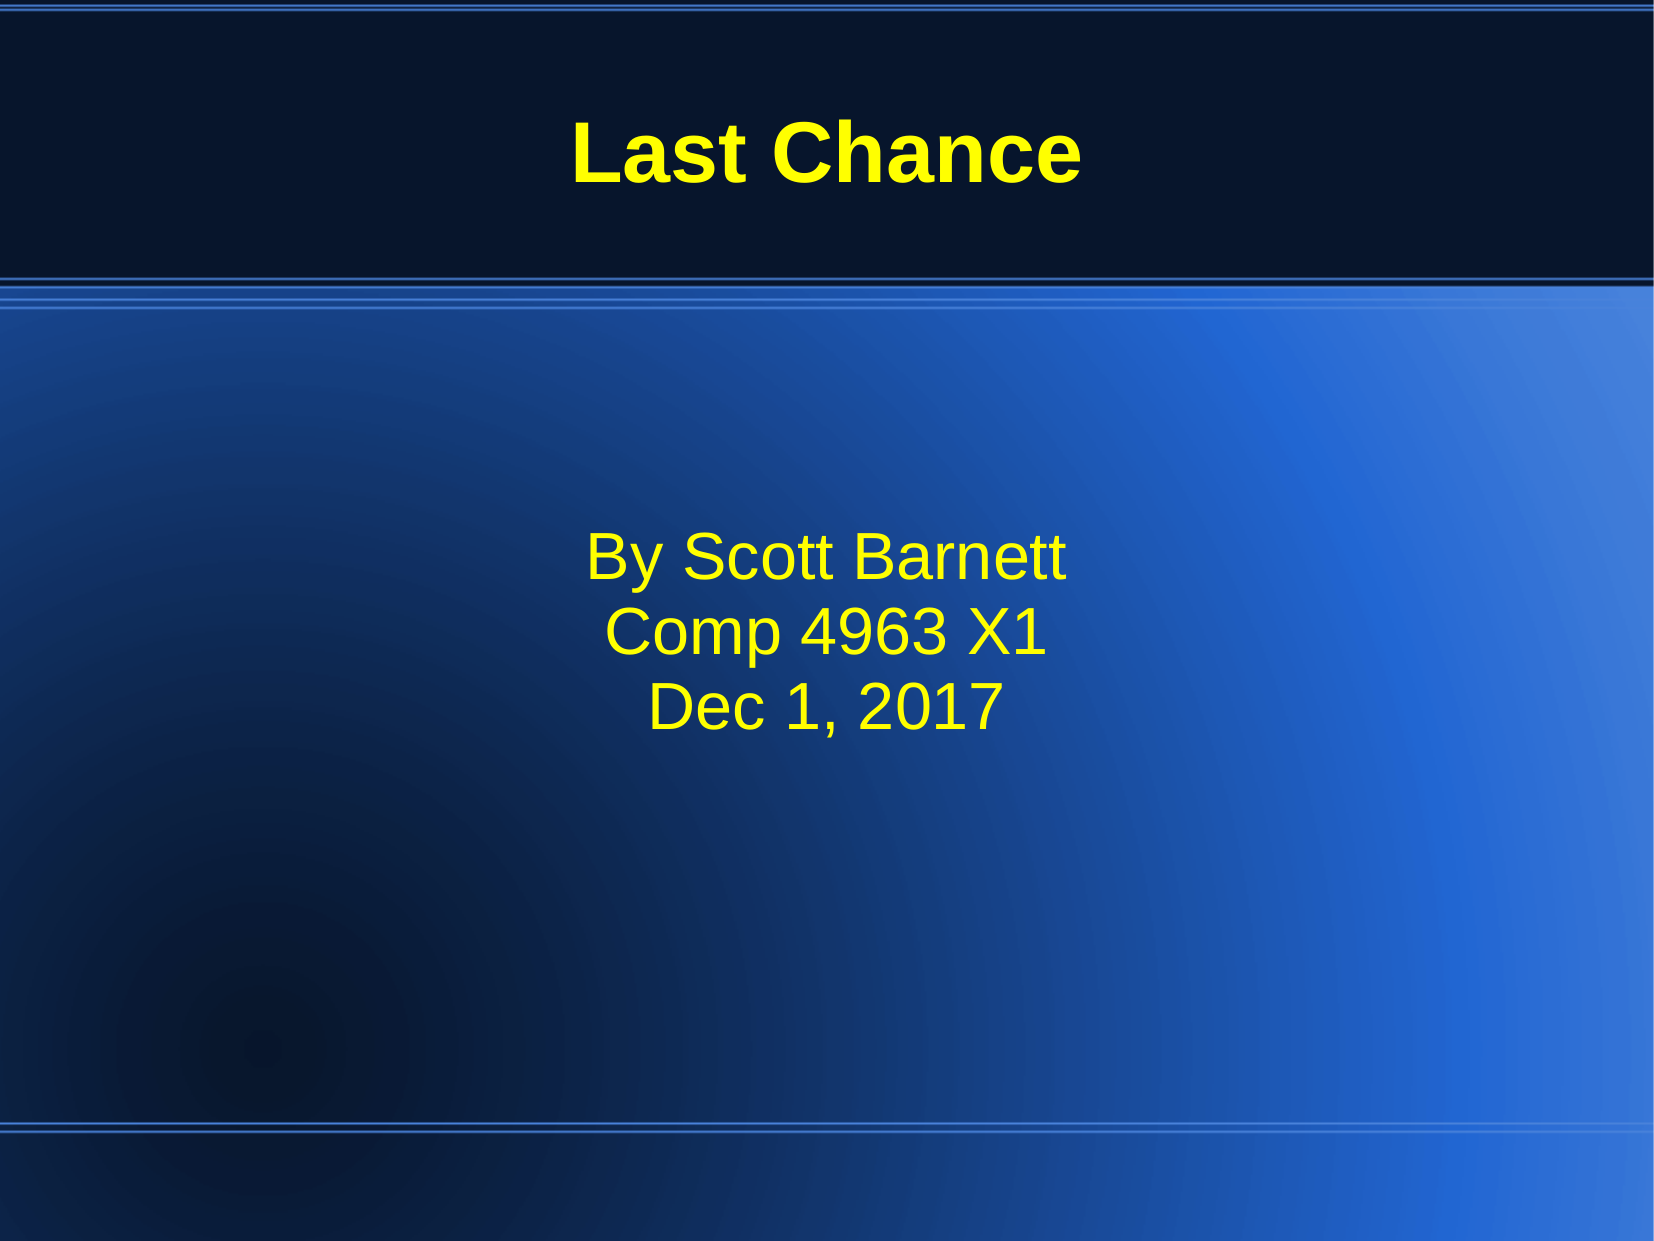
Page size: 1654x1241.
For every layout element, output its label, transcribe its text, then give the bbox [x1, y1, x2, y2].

subtitle By Scott Barnett Comp 4963 X1 Dec 1, 2017 [82, 355, 1571, 1058]
title Last Chance [82, 49, 1571, 257]
picture [0, 0, 1654, 1241]
